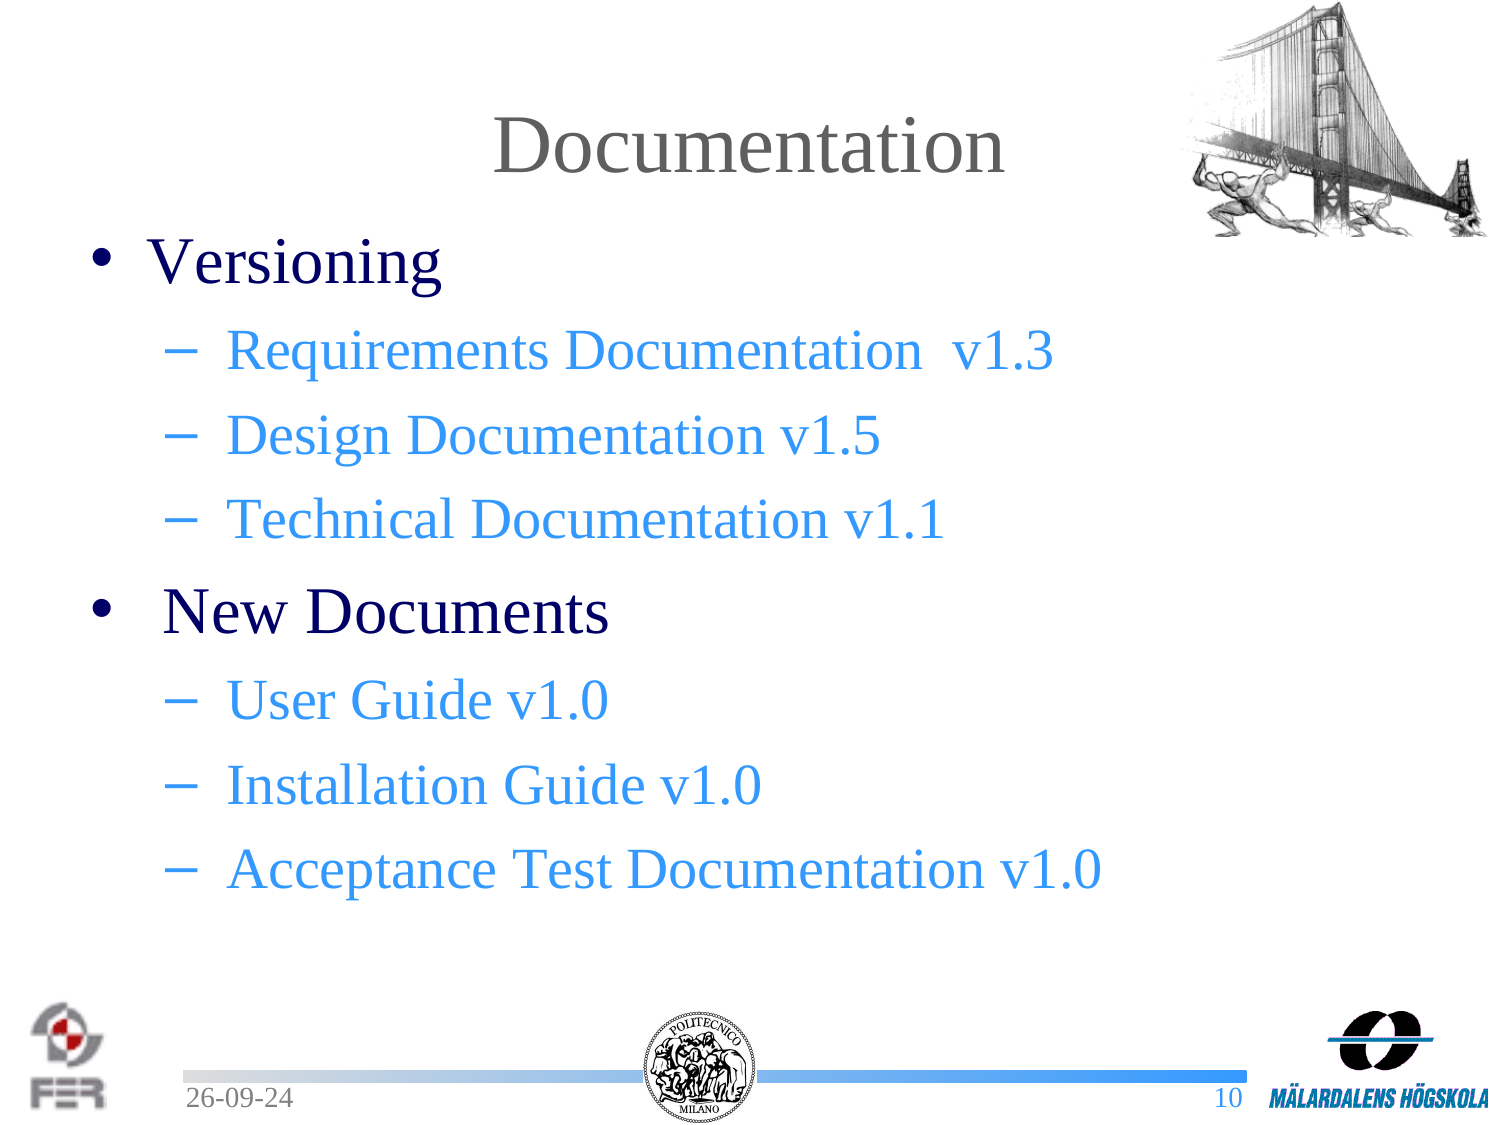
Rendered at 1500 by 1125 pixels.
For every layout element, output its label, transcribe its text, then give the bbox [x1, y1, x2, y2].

picture [643, 1011, 757, 1123]
title Documentation [75, 45, 1175, 209]
text_box <numero> [1186, 1070, 1258, 1114]
picture [1269, 1011, 1488, 1108]
picture [1368, 1093, 1374, 1104]
picture [1435, 1096, 1441, 1104]
text_box 13-12-18 [171, 1070, 396, 1114]
picture [29, 987, 107, 1125]
picture [1175, 0, 1488, 237]
picture [1454, 1091, 1459, 1108]
list Versioning Requirements Documentation v1.3 Design Documentation v1.5 Technical Documentation v1.1 New Documents User Guide v1.0 Installation Guide v1.0 Acceptance Test Documentation v1.0 [75, 209, 1426, 981]
